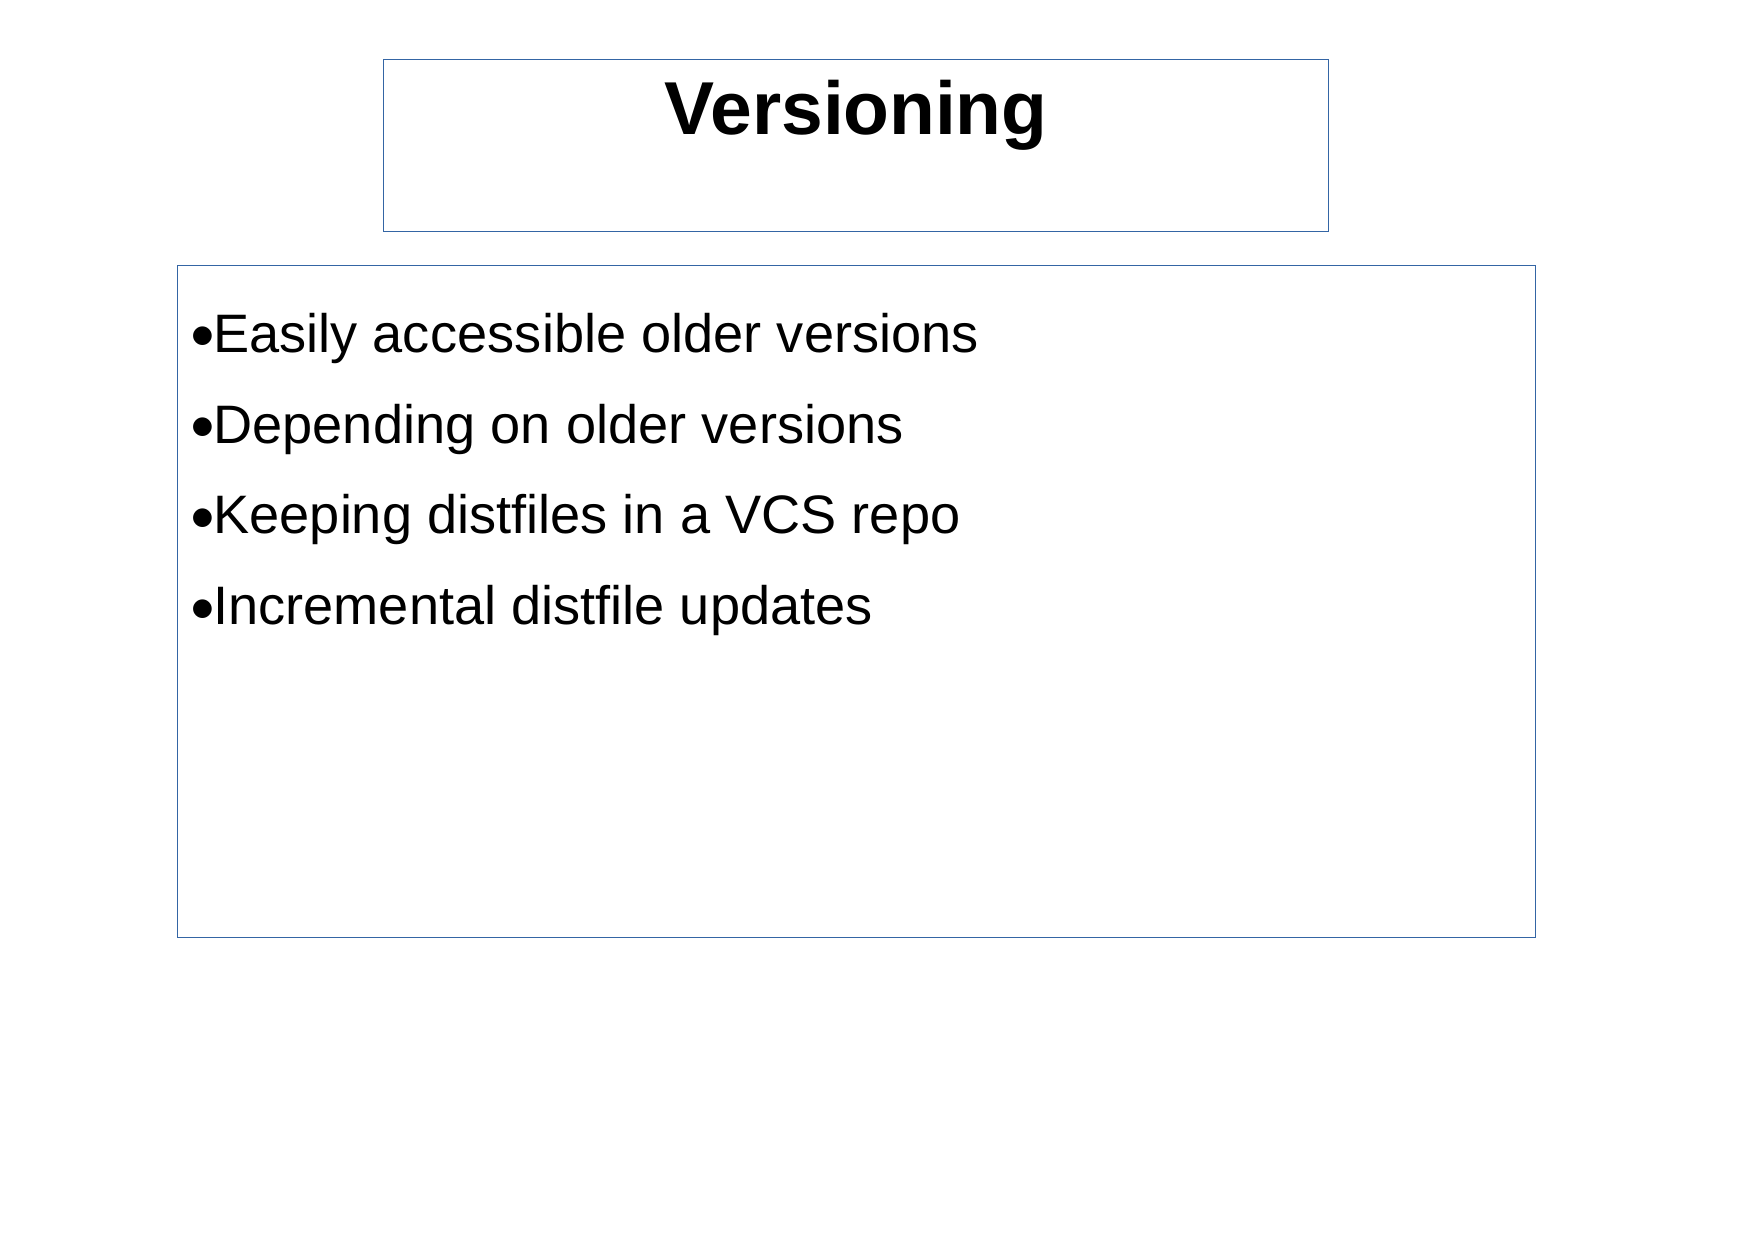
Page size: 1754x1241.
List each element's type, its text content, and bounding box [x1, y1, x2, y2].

text_box Easily accessible older versions Depending on older versions Keeping distfiles in a VCS repo Incremental distfile updates [177, 265, 1536, 938]
text_box Versioning [383, 59, 1329, 232]
